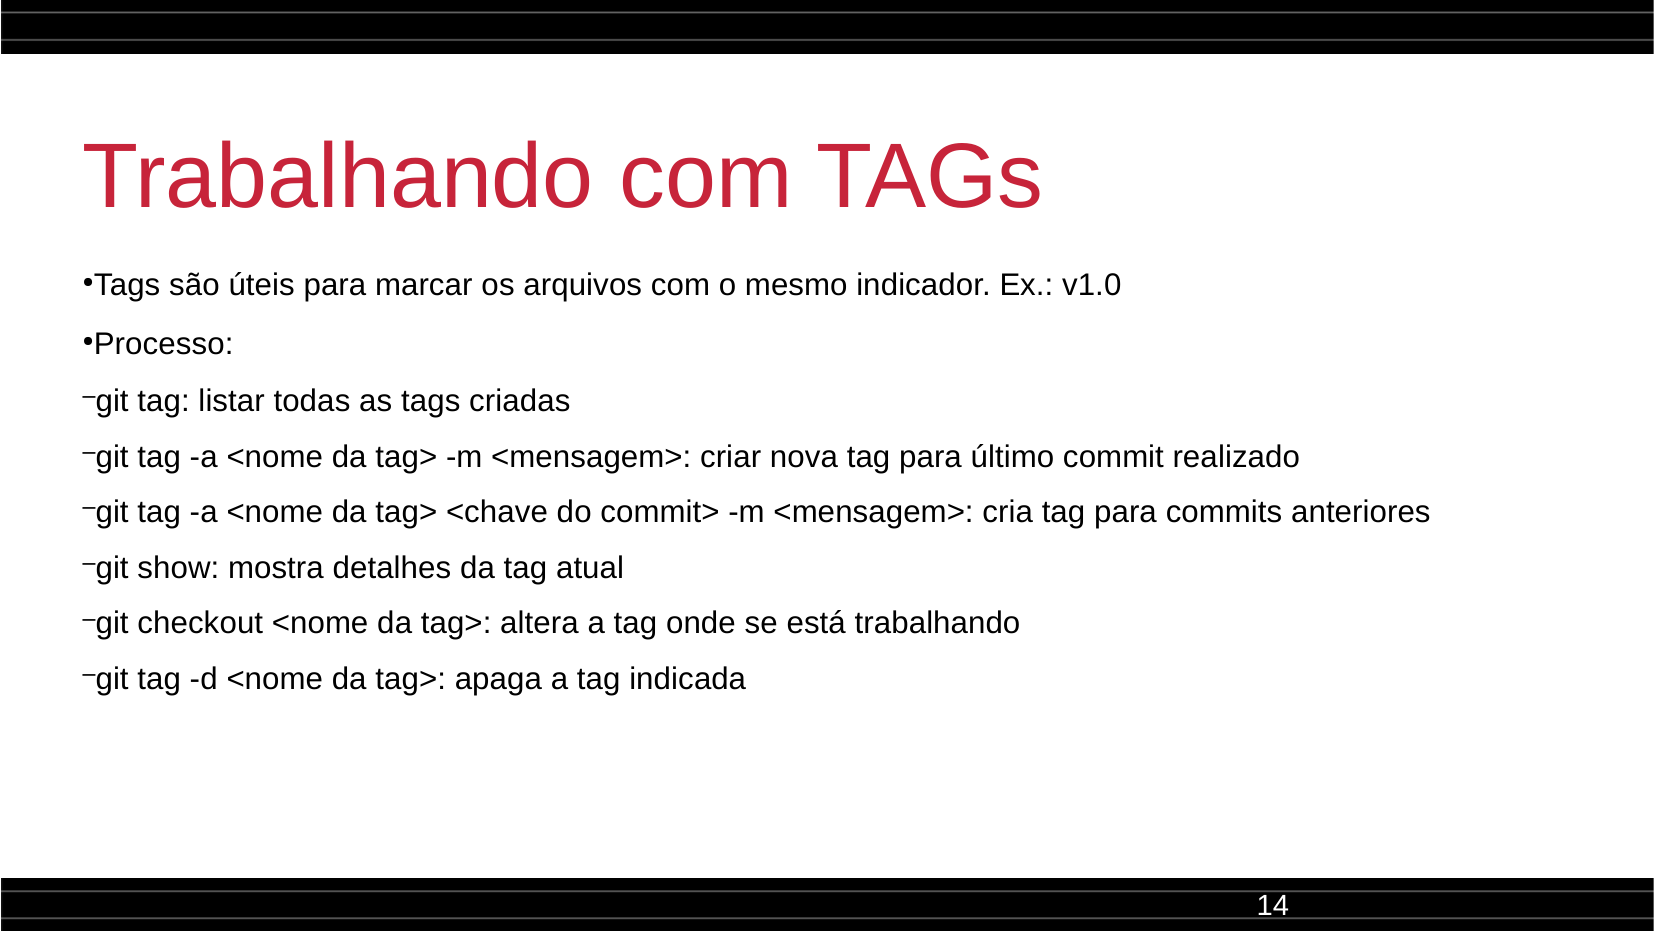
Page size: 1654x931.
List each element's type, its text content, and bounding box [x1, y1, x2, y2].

list Tags são úteis para marcar os arquivos com o mesmo indicador. Ex.: v1.0 Processo: git tag: listar todas as tags criadas git tag -a <nome da tag> -m <mensagem>: criar nova tag para último commit realizado git tag -a <nome da tag> <chave do commit> -m <mensagem>: cria tag para commits anteriores git show: mostra detalhes da tag atual git checkout <nome da tag>: altera a tag onde se está trabalhando git tag -d <nome da tag>: apaga a tag indicada [82, 271, 1571, 758]
title Trabalhando com TAGs [82, 92, 1571, 249]
